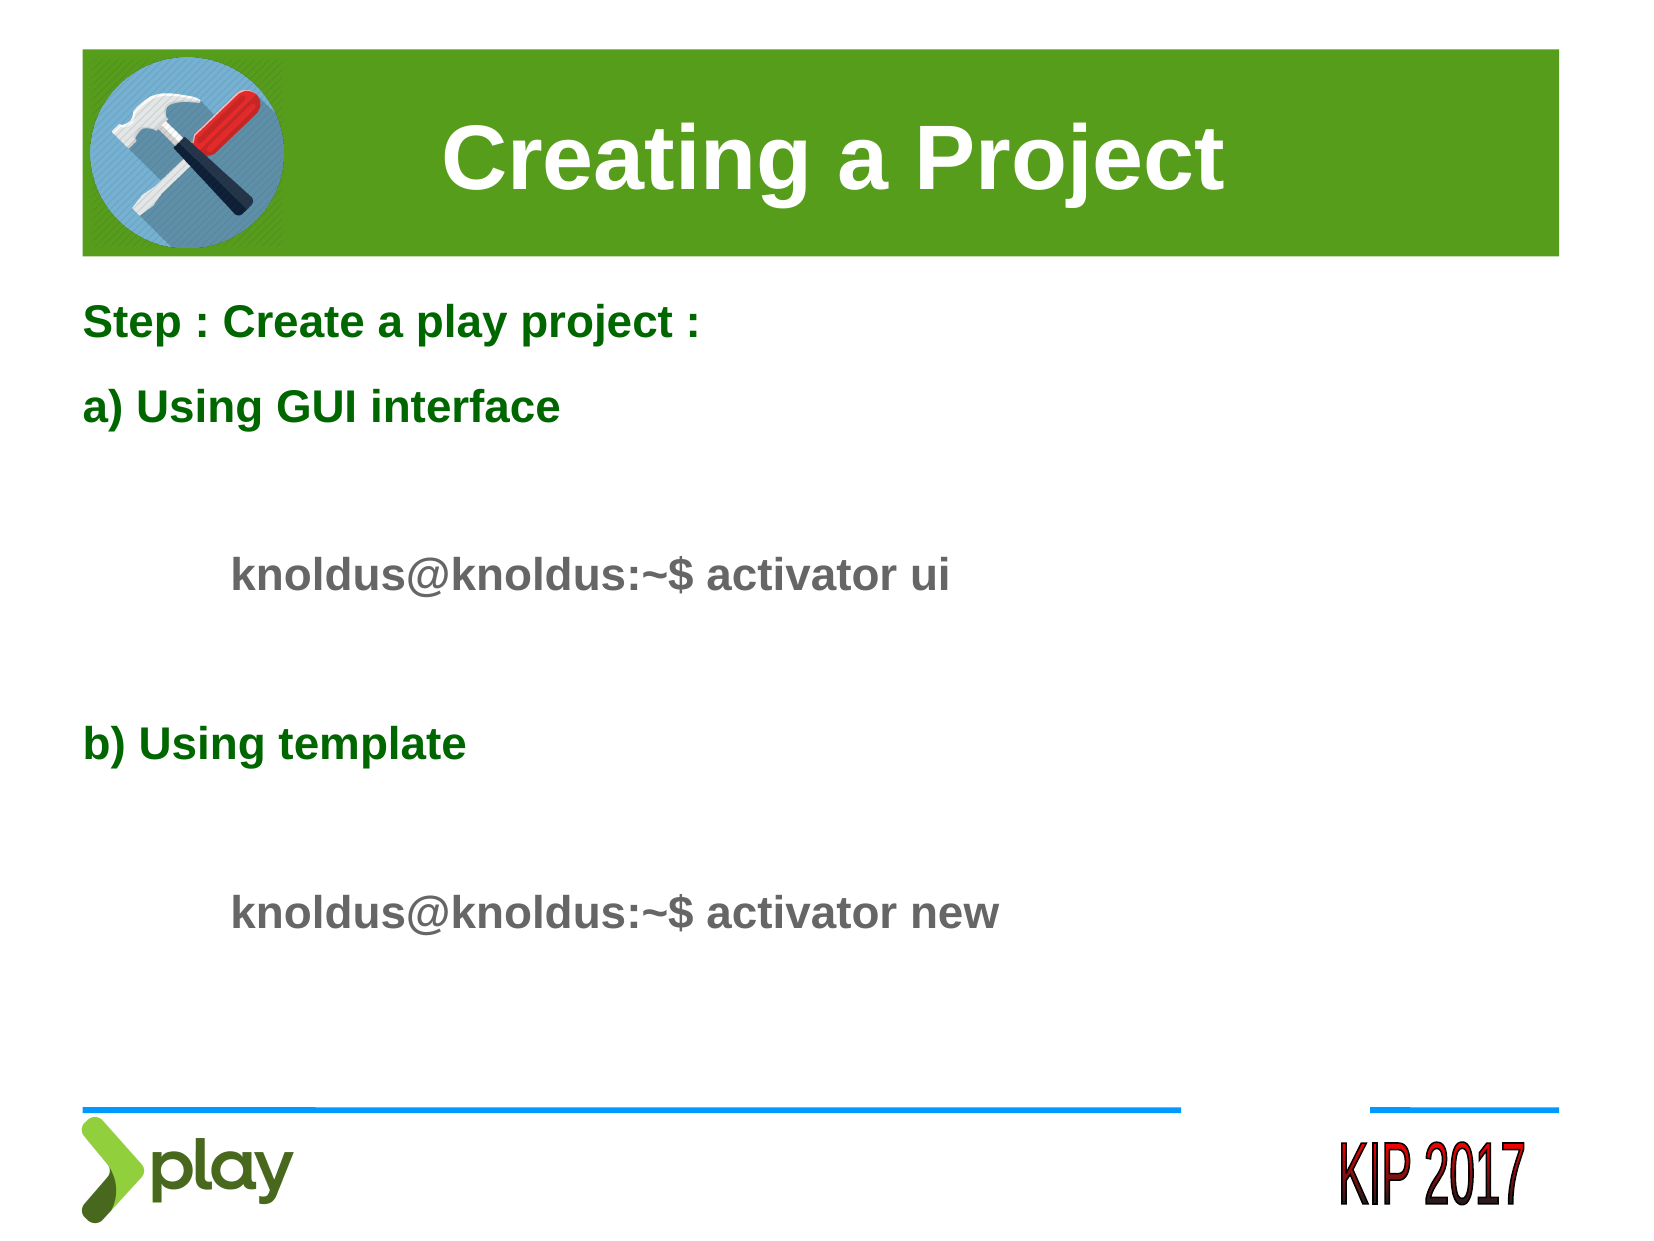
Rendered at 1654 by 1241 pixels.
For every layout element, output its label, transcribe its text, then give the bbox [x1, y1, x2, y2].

subtitle Step : Create a play project : a) Using GUI interface knoldus@knoldus:~$ activator ui b) Using template knoldus@knoldus:~$ activator new [82, 291, 1536, 1016]
picture [90, 57, 284, 249]
picture [68, 1111, 302, 1229]
title Creating a Project [82, 49, 1560, 257]
